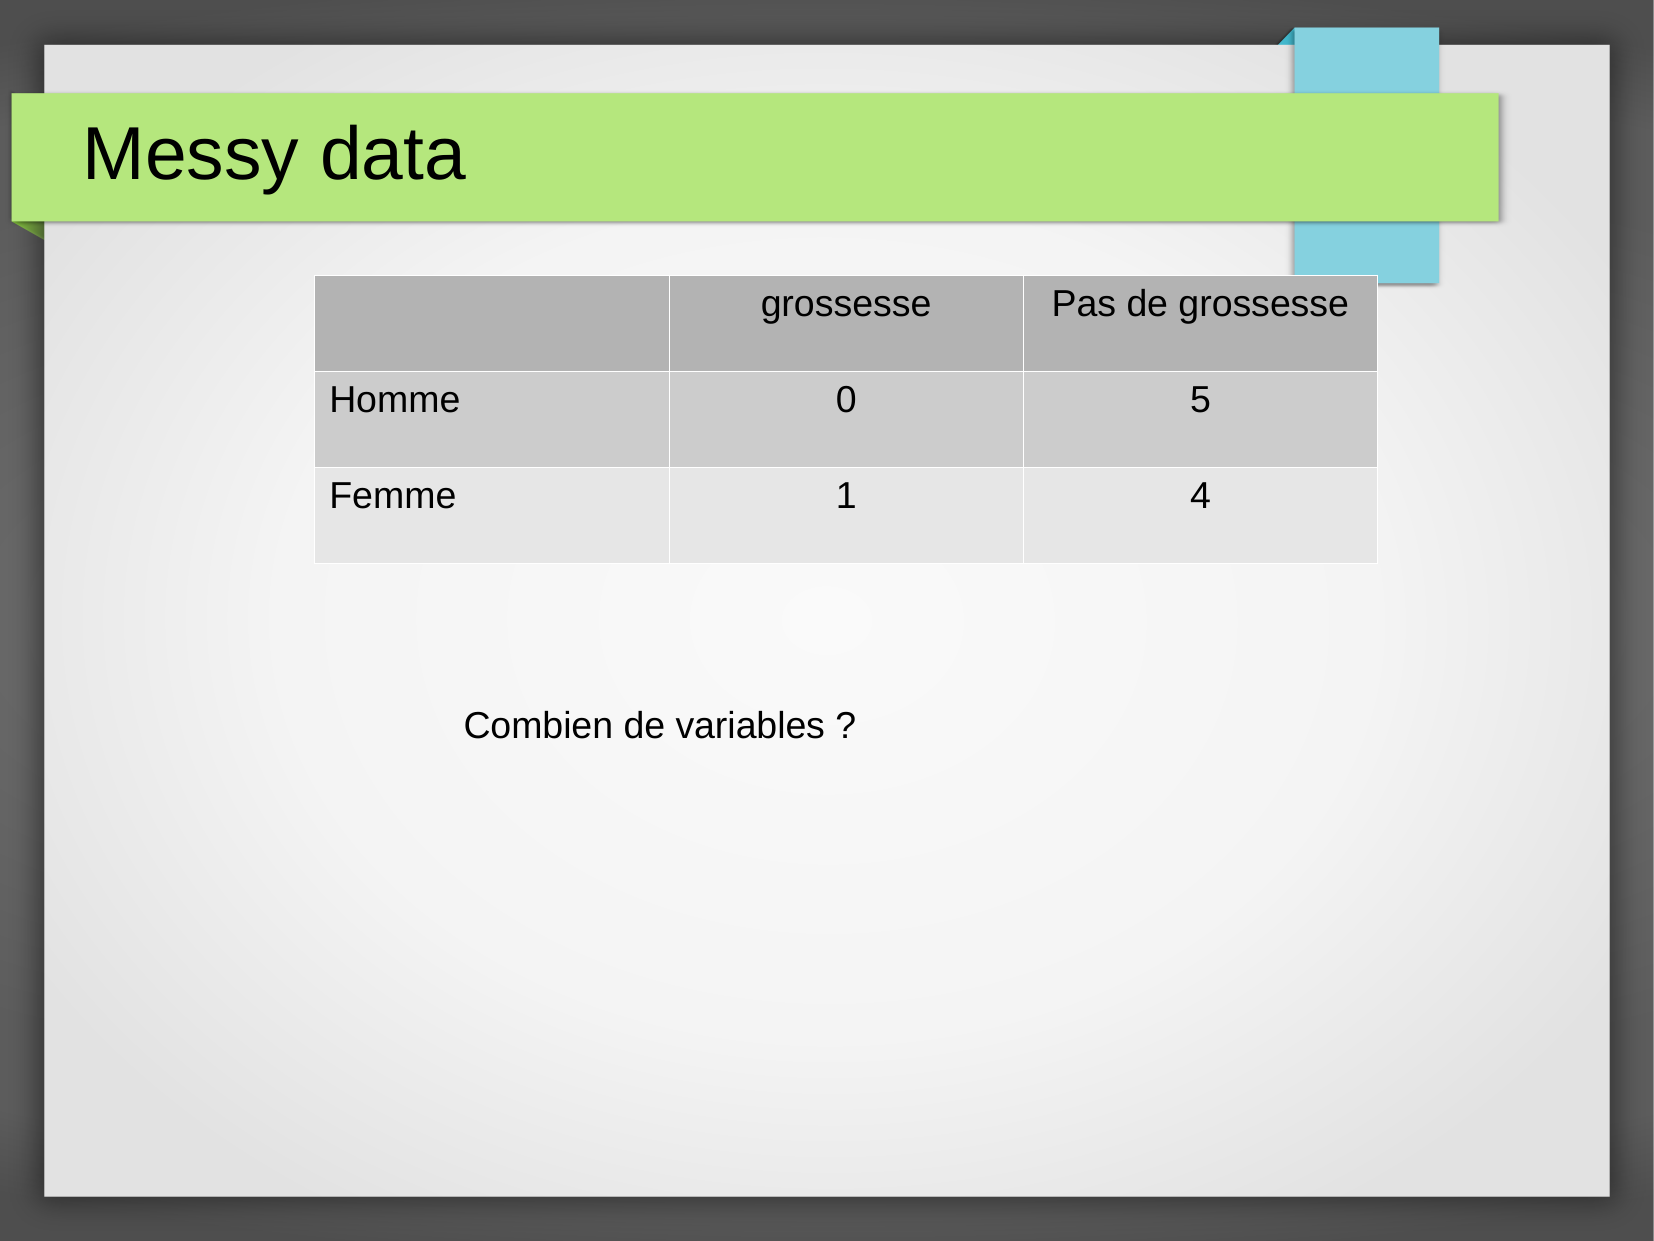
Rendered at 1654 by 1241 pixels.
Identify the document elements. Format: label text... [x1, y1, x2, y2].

table_header Pas de grossesse [1024, 276, 1377, 371]
text_box Combien de variables ? [448, 696, 1252, 754]
table_cell 1 [670, 468, 1023, 563]
title Messy data [82, 94, 1264, 213]
table_cell Femme [315, 468, 669, 563]
table_header [315, 276, 669, 371]
table_cell Homme [315, 372, 669, 467]
table_cell 4 [1024, 468, 1377, 563]
table_header grossesse [670, 276, 1023, 371]
table_cell 0 [670, 372, 1023, 467]
table_cell 5 [1024, 372, 1377, 467]
picture [0, 0, 1654, 1241]
